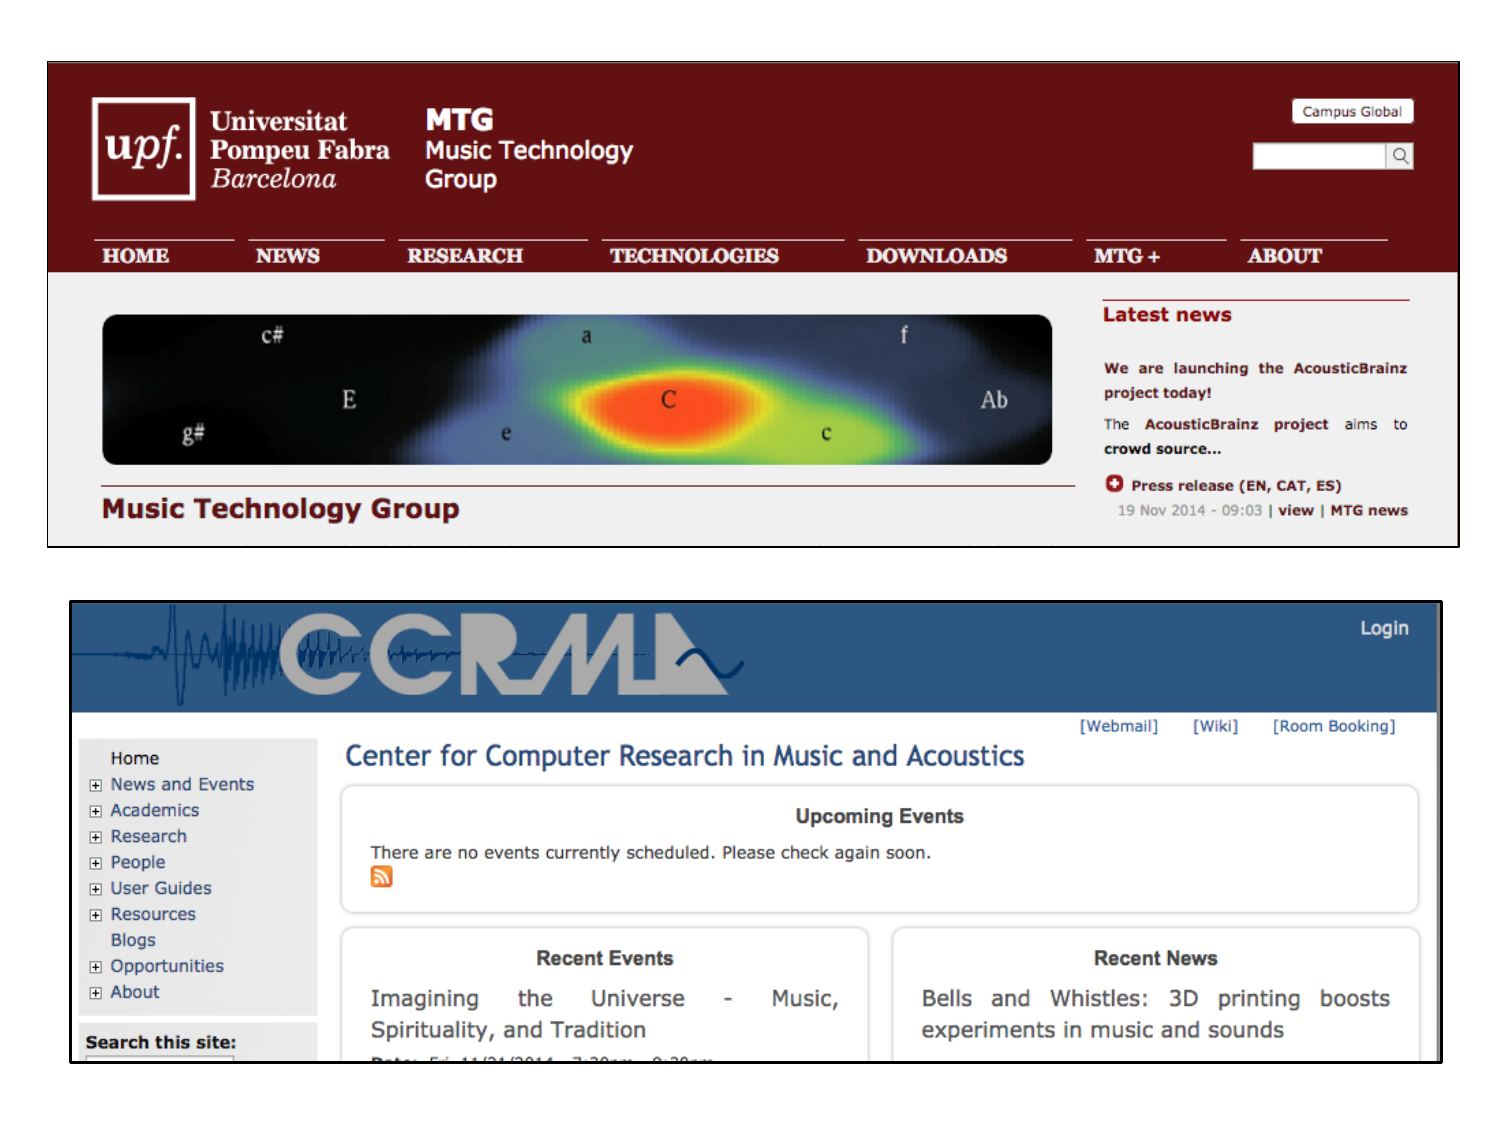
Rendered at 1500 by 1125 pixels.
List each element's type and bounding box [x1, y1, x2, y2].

picture [72, 602, 1441, 1061]
picture [48, 62, 1459, 547]
